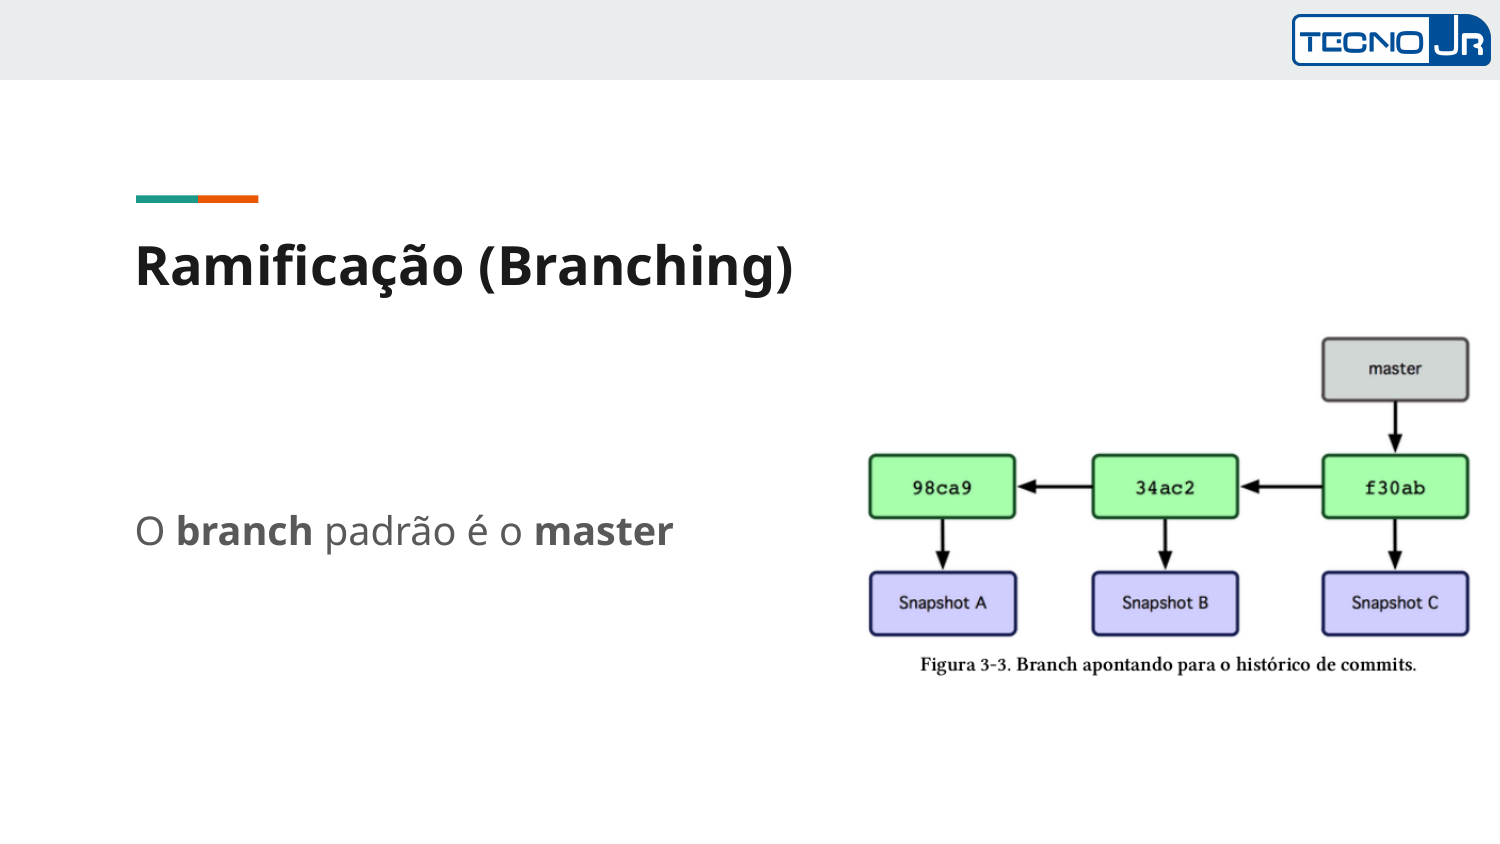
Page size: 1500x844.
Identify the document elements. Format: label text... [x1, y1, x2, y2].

picture [850, 329, 1475, 677]
list O branch padrão é o master [119, 341, 851, 712]
picture [1292, 14, 1491, 66]
title Ramificação (Branching) [119, 216, 1381, 305]
